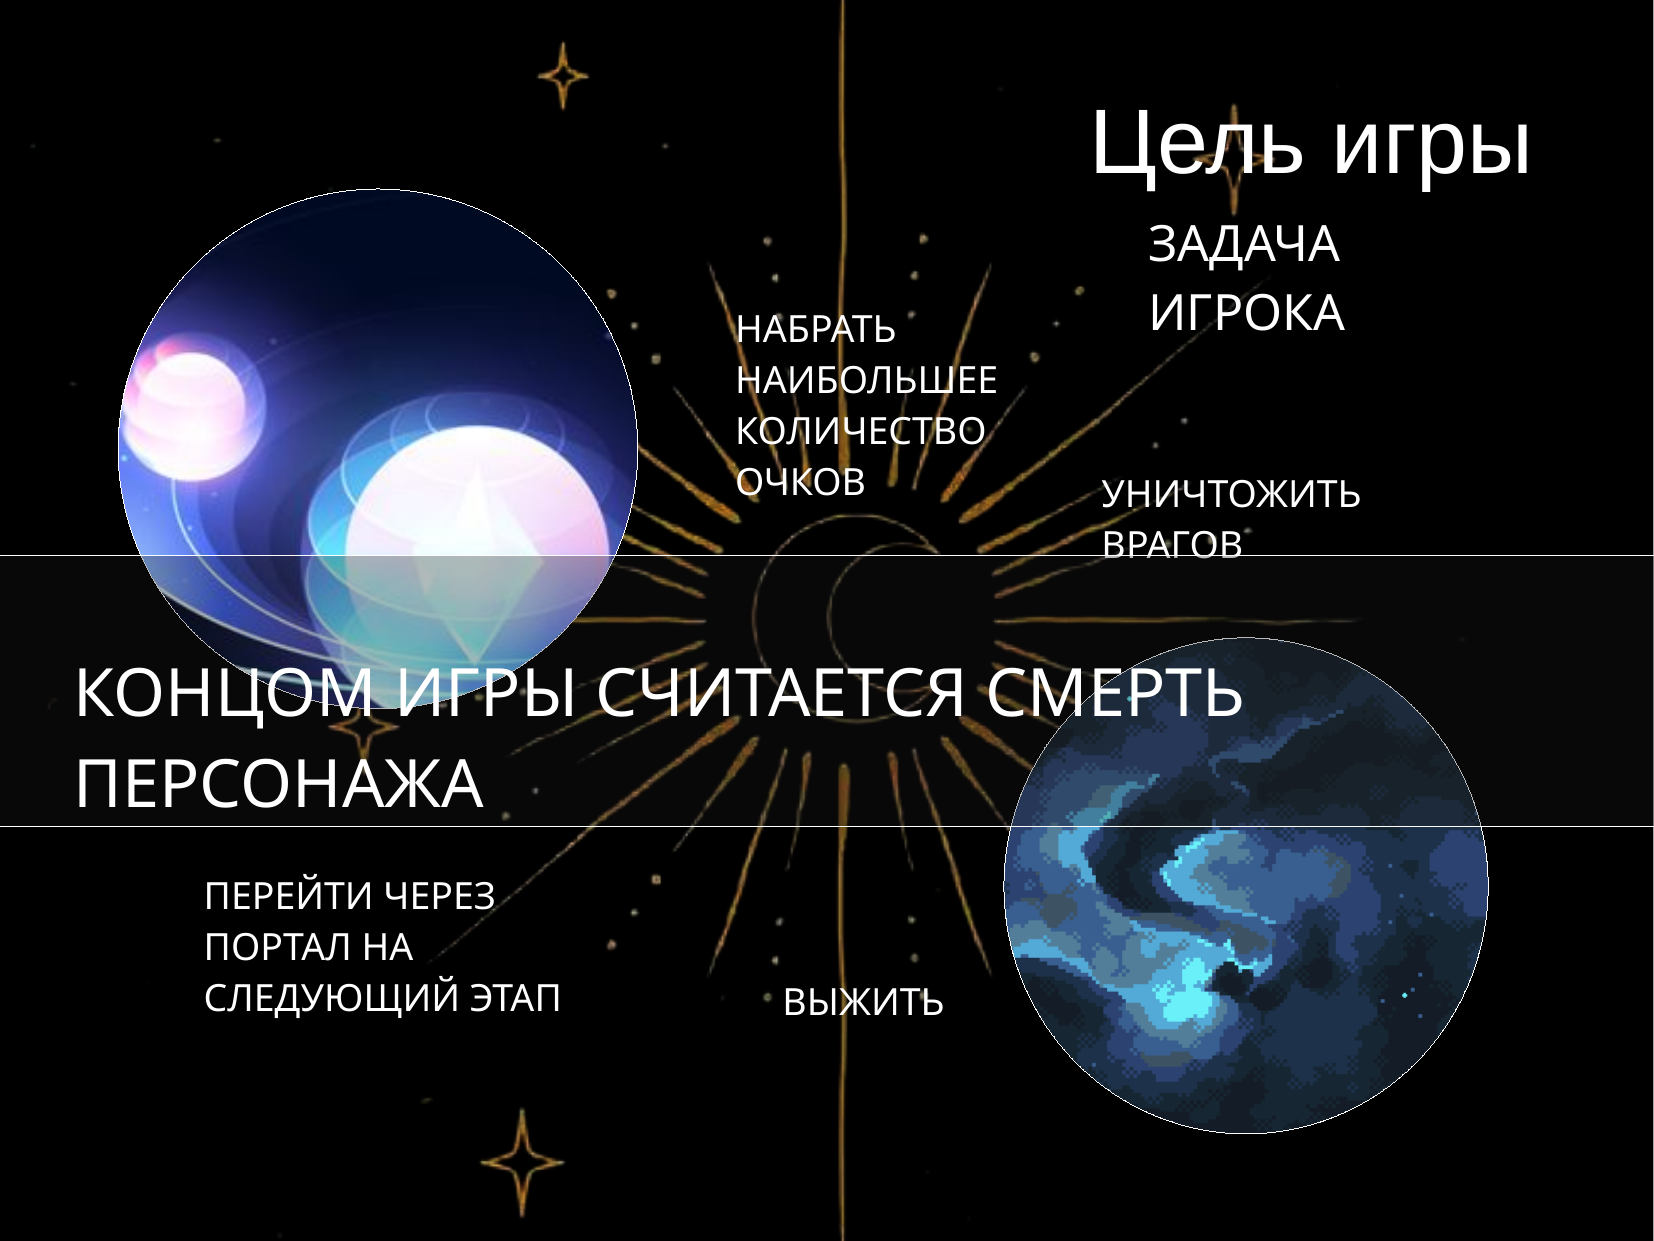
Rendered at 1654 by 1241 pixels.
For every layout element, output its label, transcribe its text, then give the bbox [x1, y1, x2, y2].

text_box НАБРАТЬ НАИБОЛЬШЕЕ КОЛИЧЕСТВО ОЧКОВ [720, 295, 1123, 448]
text_box Цель игры [1074, 83, 1654, 201]
text_box ВЫЖИТЬ [767, 968, 1170, 1030]
text_box ЗАДАЧА ИГРОКА [1133, 200, 1548, 277]
text_box [0, 188, 1654, 1134]
picture [1133, 534, 1143, 545]
text_box УНИЧТОЖИТЬ ВРАГОВ [1086, 460, 1489, 522]
text_box ПЕРЕЙТИ ЧЕРЕЗ ПОРТАЛ НА СЛЕДУЮЩИЙ ЭТАП [188, 862, 591, 1015]
picture [1154, 536, 1162, 547]
picture [0, 827, 1654, 1241]
picture [1225, 534, 1236, 543]
picture [1108, 534, 1119, 543]
picture [1151, 550, 1165, 555]
picture [1108, 545, 1120, 555]
text_box КОНЦОМ ИГРЫ СЧИТАЕТСЯ СМЕРТЬ ПЕРСОНАЖА [59, 637, 1642, 756]
picture [1225, 545, 1237, 555]
picture [0, 0, 1654, 555]
picture [1195, 534, 1212, 555]
